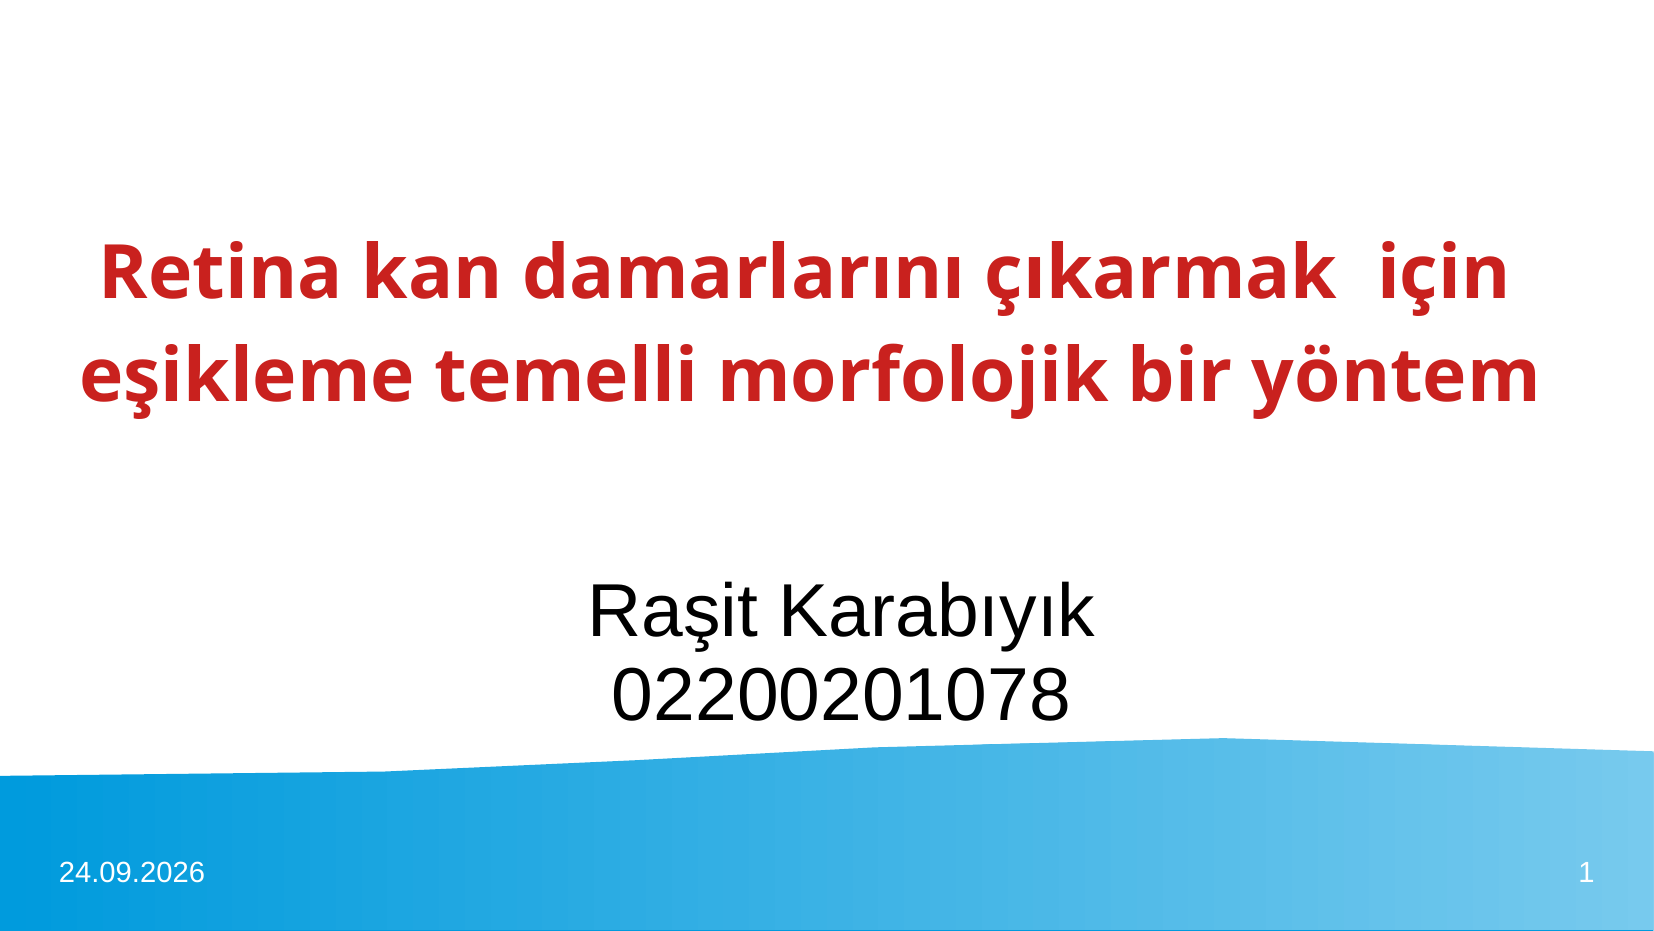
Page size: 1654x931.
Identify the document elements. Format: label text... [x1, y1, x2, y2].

title Retina kan damarlarını çıkarmak için eşikleme temelli morfolojik bir yöntem [1, 150, 1648, 492]
text_box Raşit Karabıyık 02200201078 [413, 561, 1270, 744]
